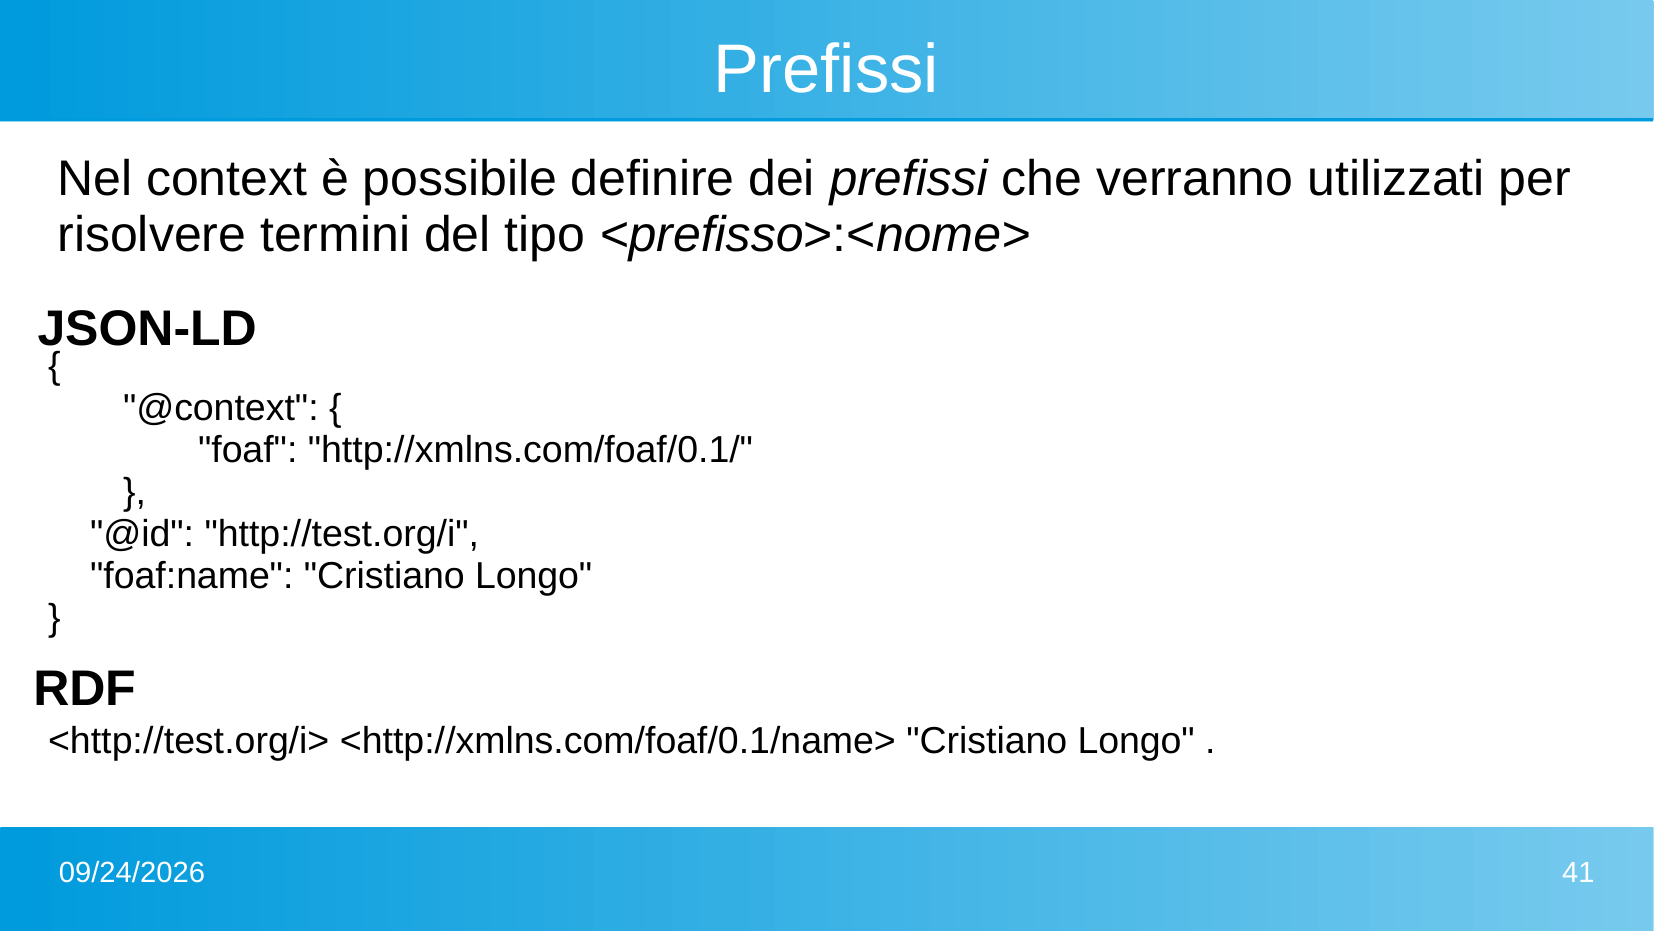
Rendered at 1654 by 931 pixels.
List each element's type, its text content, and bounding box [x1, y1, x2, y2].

list Nel context è possibile definire dei prefissi che verranno utilizzati per risolvere termini del tipo <prefisso>:<nome> [57, 150, 1649, 273]
list JSON-LD [37, 300, 1629, 376]
list RDF [33, 659, 1625, 735]
title Prefissi [59, 29, 1595, 108]
text_box <http://test.org/i> <http://xmlns.com/foaf/0.1/name> "Cristiano Longo" . [33, 735, 1571, 826]
text_box { "@context": { "foaf": "http://xmlns.com/foaf/0.1/" }, "@id": "http://test.org/i", "foaf:name": "Cristiano Longo" } [33, 337, 1571, 647]
